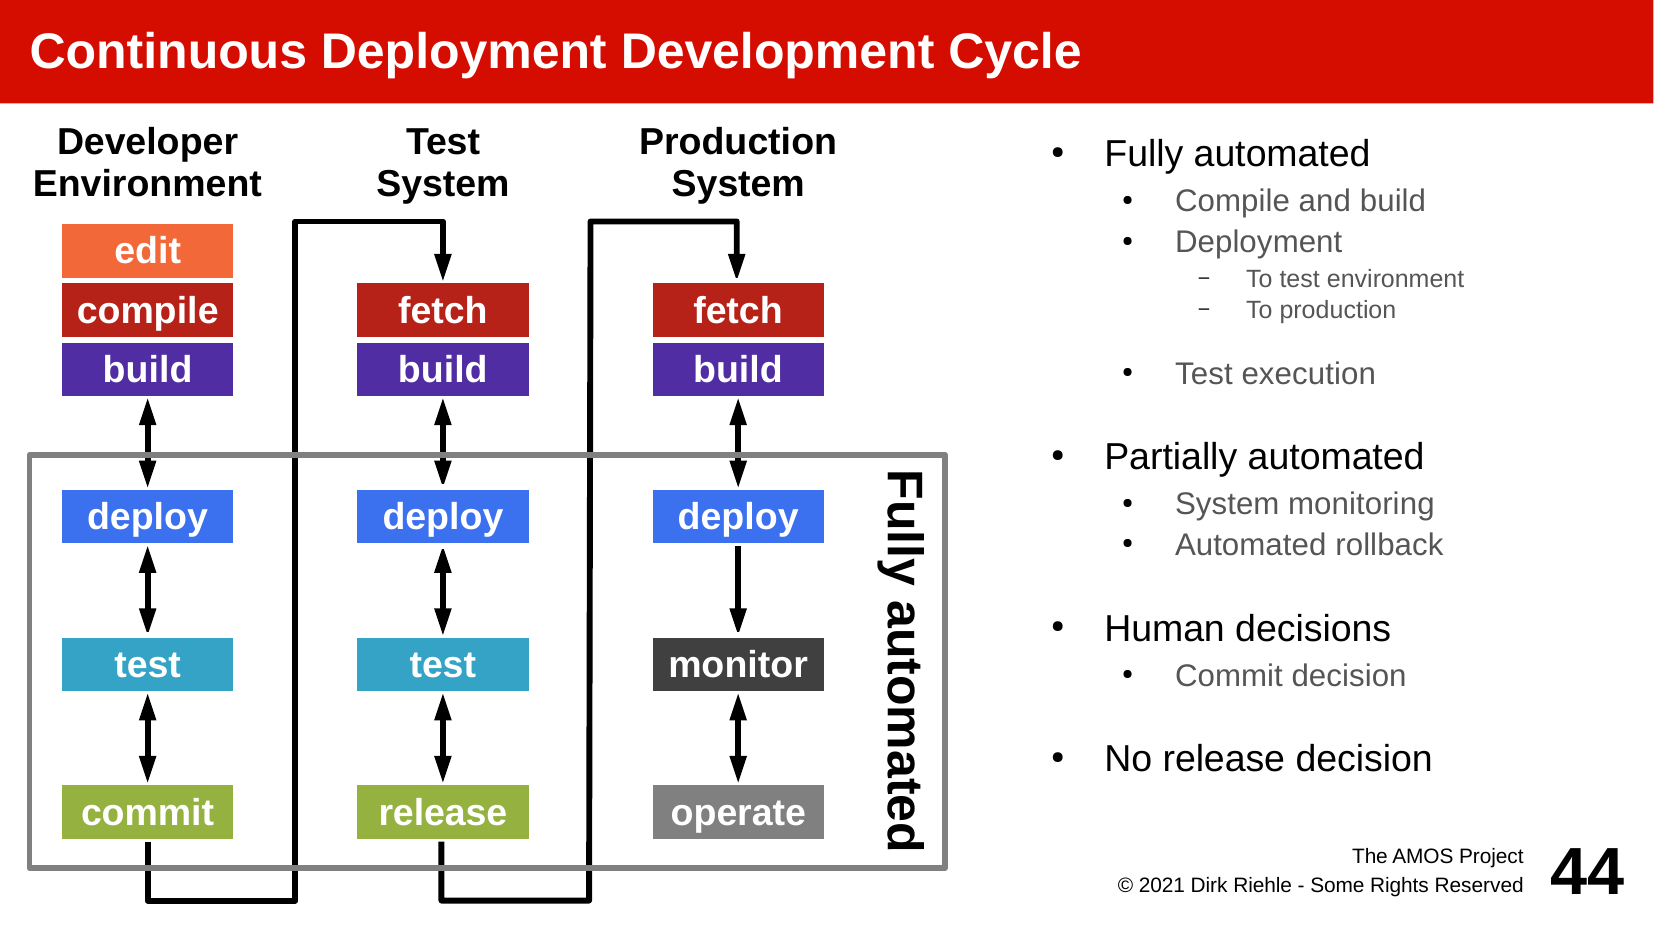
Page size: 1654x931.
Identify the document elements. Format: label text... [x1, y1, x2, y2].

text_box build [354, 340, 532, 399]
text_box deploy [649, 487, 826, 547]
title Continuous Deployment Development Cycle [0, 0, 1654, 104]
text_box monitor [649, 634, 826, 694]
text_box compile [59, 280, 237, 339]
text_box deploy [354, 487, 532, 547]
text_box fetch [354, 280, 532, 340]
text_box Test System [324, 103, 562, 222]
text_box build [59, 339, 237, 399]
text_box edit [59, 222, 237, 280]
text_box Fully automated [826, 454, 945, 869]
text_box commit [59, 782, 237, 842]
text_box build [649, 340, 827, 399]
text_box Production System [620, 103, 857, 222]
text_box test [59, 634, 237, 694]
text_box deploy [59, 487, 237, 547]
text_box operate [649, 782, 826, 842]
text_box test [354, 634, 532, 694]
text_box release [354, 782, 532, 842]
text_box Developer Environment [29, 103, 266, 222]
text_box fetch [649, 280, 827, 340]
list Fully automated Compile and build Deployment To test environment To production Test execution Partially automated System monitoring Automated rollback Human decisions Commit decision No release decision [1033, 132, 1625, 798]
